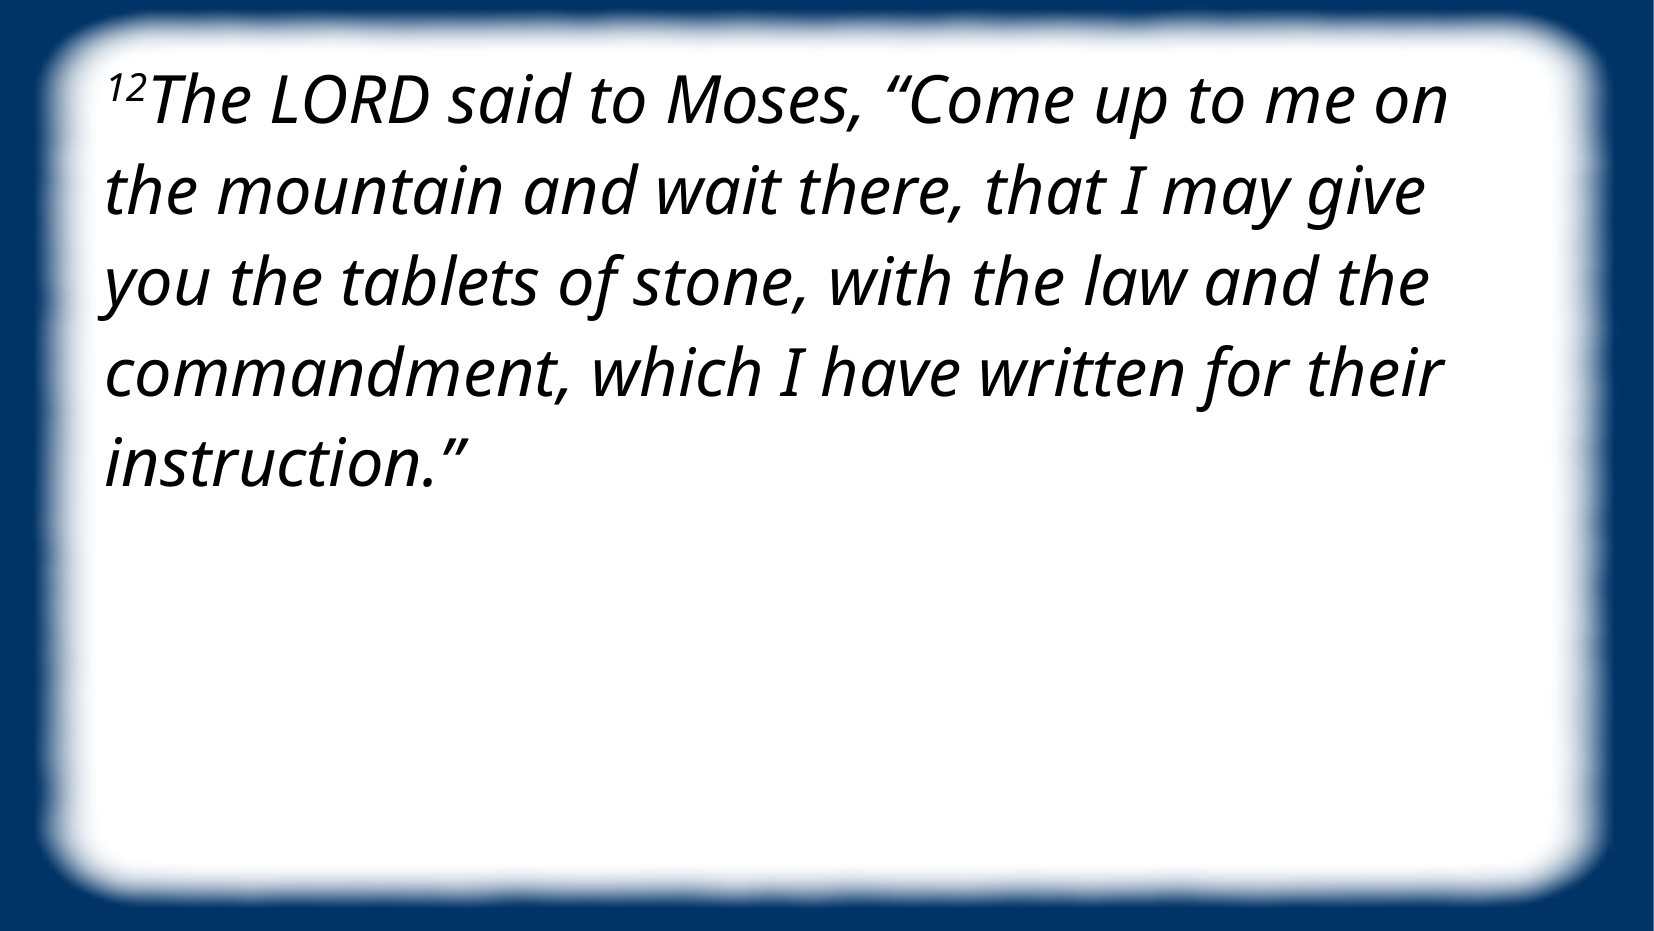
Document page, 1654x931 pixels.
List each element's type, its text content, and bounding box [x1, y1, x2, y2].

picture [0, 0, 1654, 931]
text_box 12The LORD said to Moses, “Come up to me on the mountain and wait there, that I may give you the tablets of stone, with the law and the commandment, which I have written for their instruction.” [90, 45, 1561, 504]
